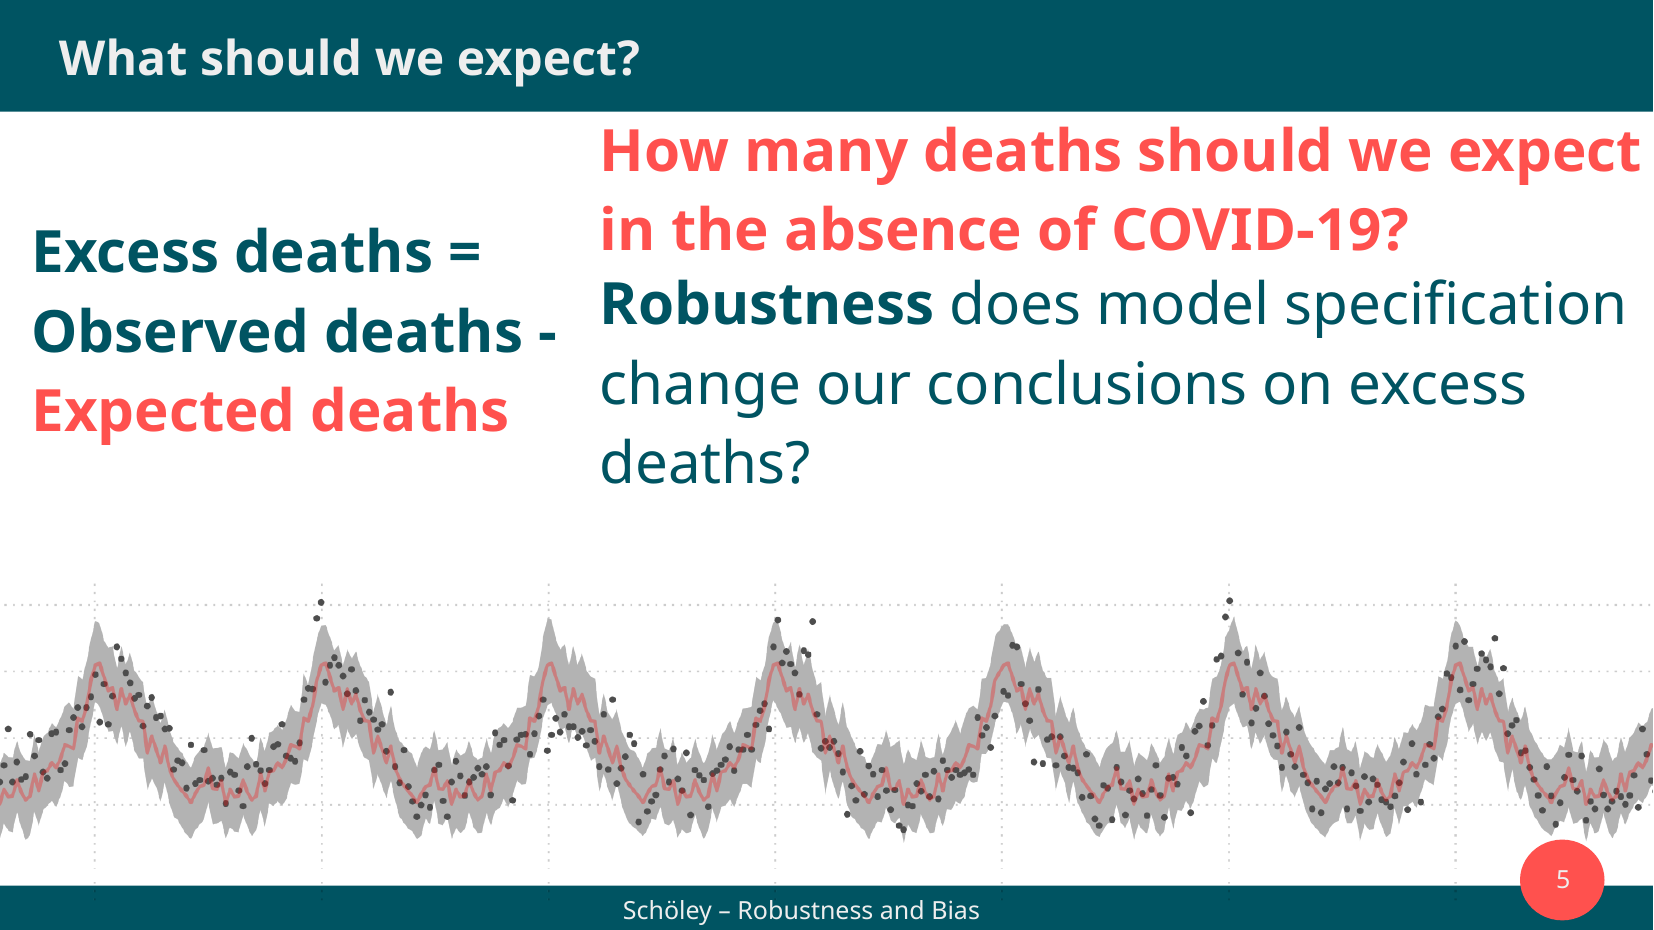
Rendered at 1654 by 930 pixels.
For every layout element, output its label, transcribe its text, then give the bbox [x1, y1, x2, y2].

text_box How many deaths should we expect in the absence of COVID-19? [585, 101, 1653, 255]
text_box Robustness does model specification change our conclusions on excess deaths? [585, 255, 1653, 501]
text_box Excess deaths = Observed deaths - Expected deaths [16, 203, 585, 449]
picture [0, 581, 1653, 904]
title What should we expect? [58, 0, 1594, 117]
